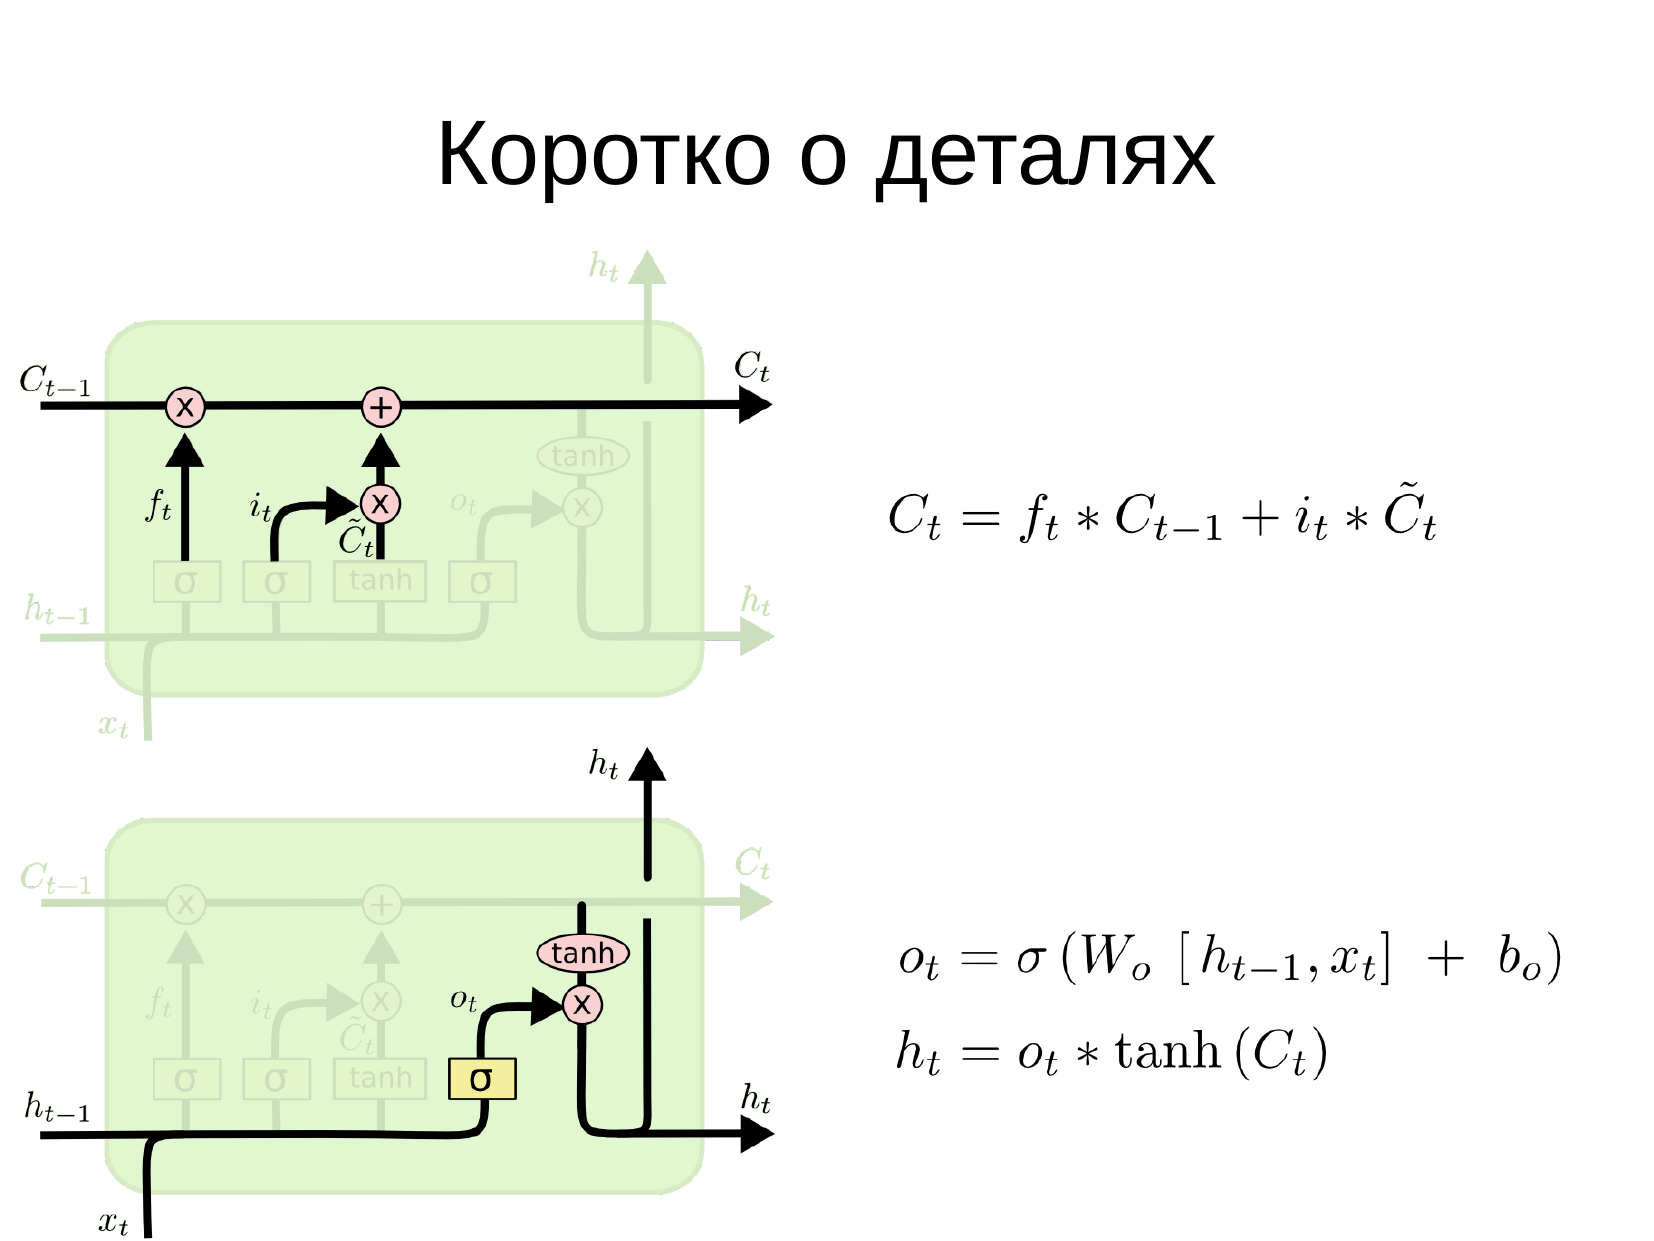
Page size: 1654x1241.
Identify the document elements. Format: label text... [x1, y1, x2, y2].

picture [0, 236, 1654, 1241]
title Коротко о деталях [82, 49, 1571, 236]
